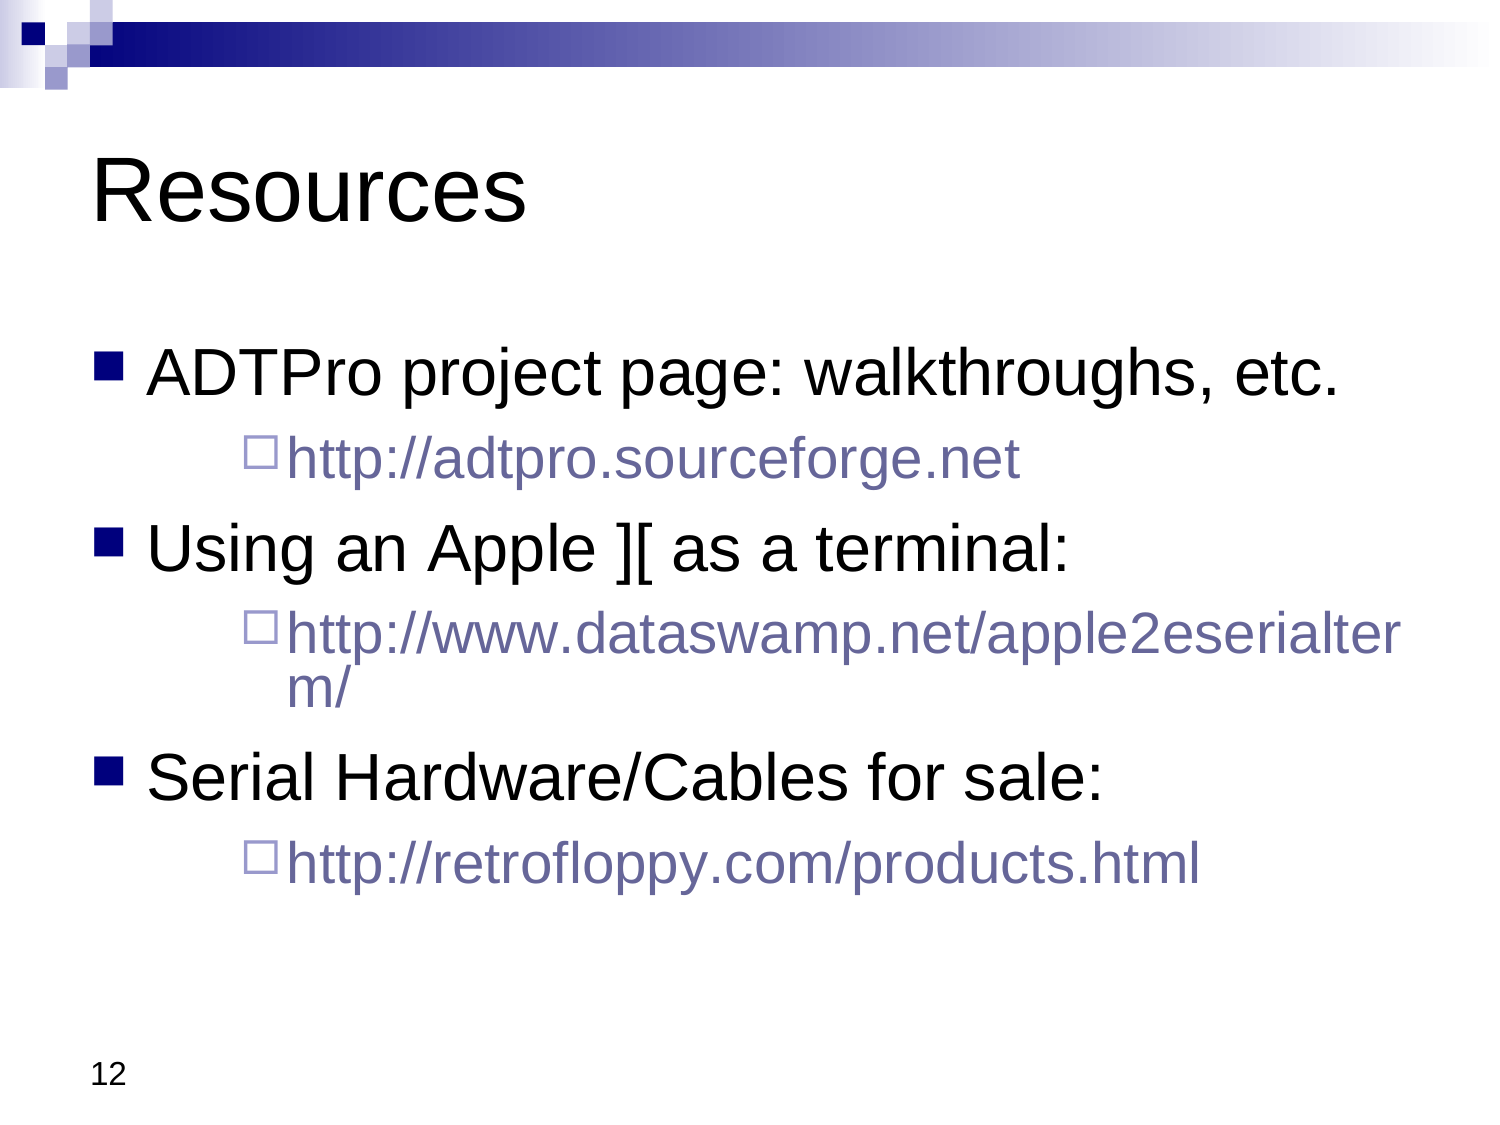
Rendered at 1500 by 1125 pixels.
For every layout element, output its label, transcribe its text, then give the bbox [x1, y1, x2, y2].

title Resources [75, 75, 1426, 301]
list ADTPro project page: walkthroughs, etc. http://adtpro.sourceforge.net Using an Apple ][ as a terminal: http://www.dataswamp.net/apple2eserialterm/ Serial Hardware/Cables for sale: http://retrofloppy.com/products.html [75, 324, 1426, 963]
